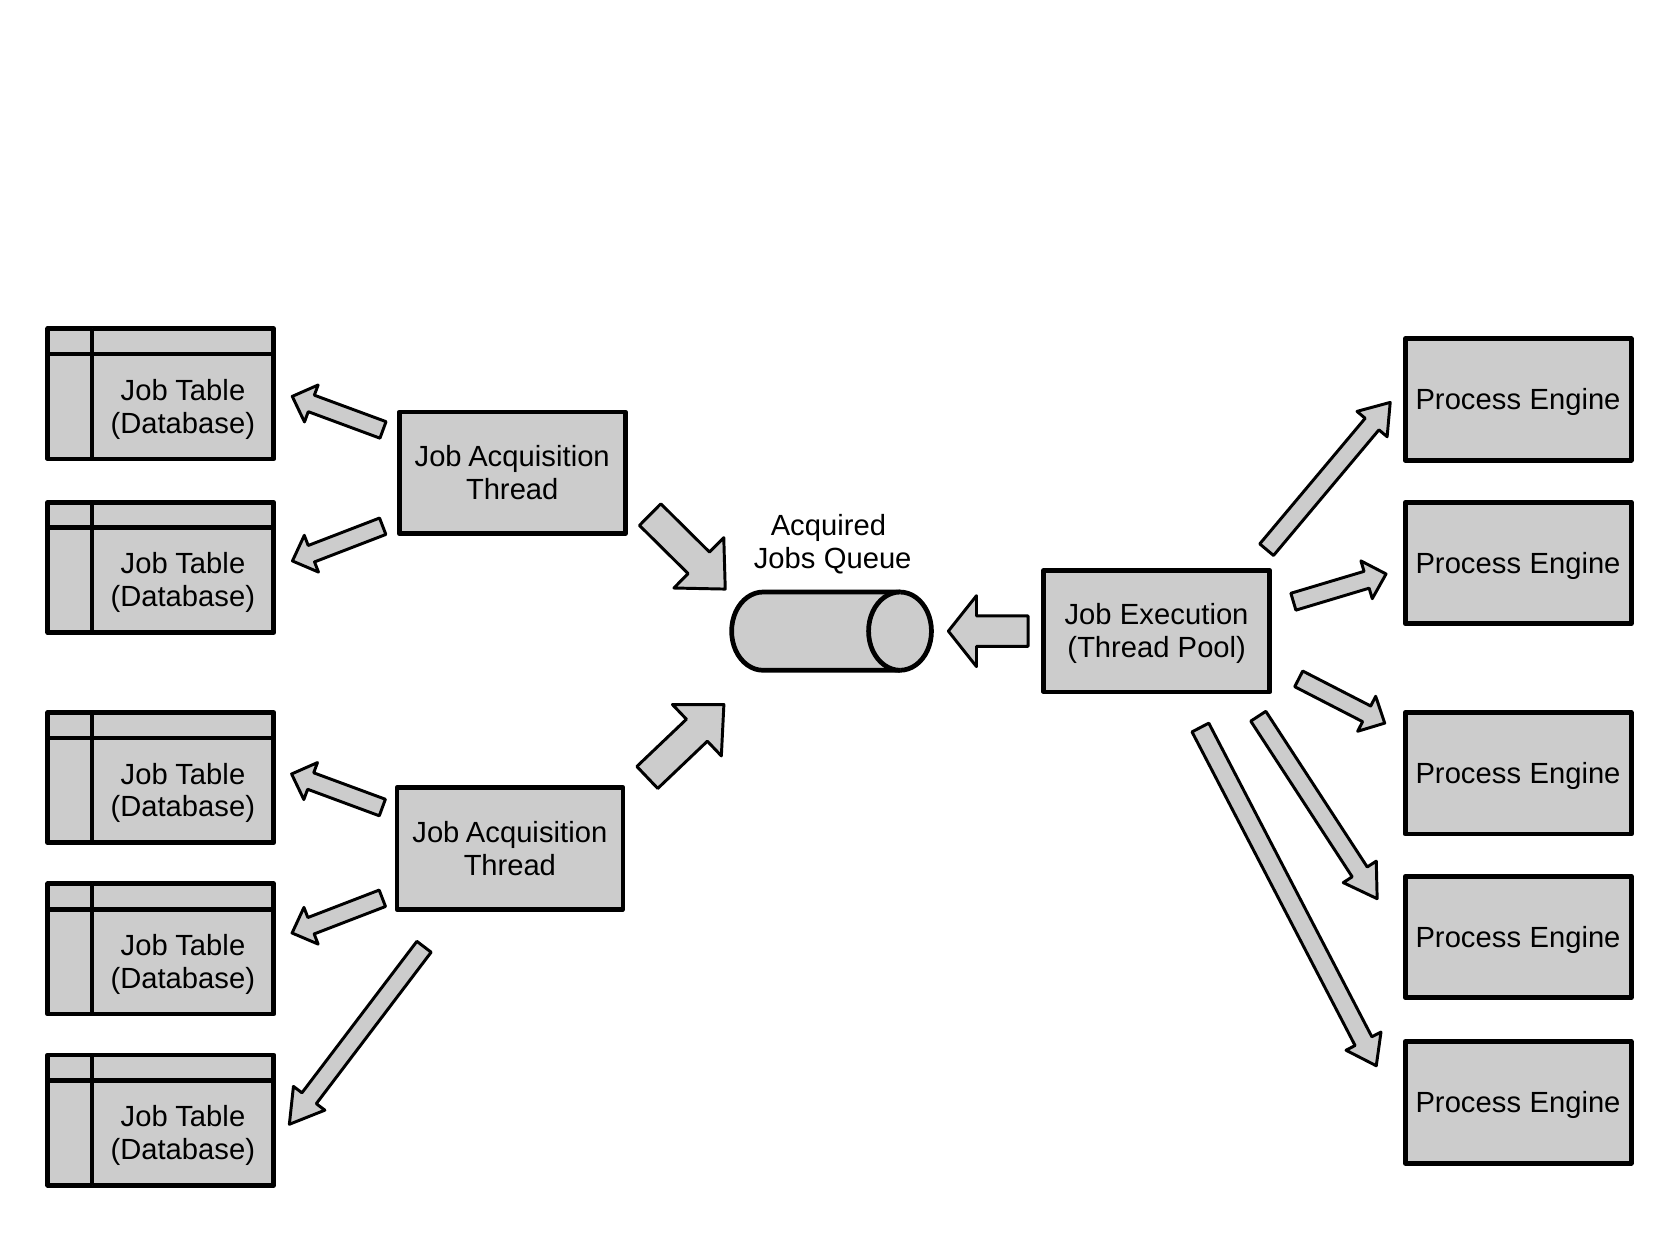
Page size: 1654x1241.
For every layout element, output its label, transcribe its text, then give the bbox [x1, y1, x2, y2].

text_box [292, 518, 386, 573]
text_box Job Execution (Thread Pool) [1043, 570, 1270, 692]
text_box Process Engine [1405, 712, 1632, 835]
text_box Job Table (Database) [47, 1054, 274, 1186]
text_box [292, 890, 386, 945]
text_box Process Engine [1405, 1041, 1632, 1164]
text_box Job Acquisition Thread [397, 787, 623, 910]
text_box Job Acquisition Thread [399, 412, 626, 534]
text_box Job Table (Database) [47, 883, 274, 1015]
text_box Process Engine [1405, 502, 1632, 624]
text_box [639, 503, 726, 590]
text_box [1290, 560, 1387, 611]
text_box [289, 941, 432, 1125]
text_box [1250, 711, 1378, 899]
text_box [948, 595, 1029, 667]
text_box [1259, 402, 1391, 556]
text_box [636, 704, 724, 789]
text_box [291, 762, 386, 816]
text_box Process Engine [1405, 338, 1632, 461]
text_box [731, 592, 932, 671]
text_box Job Table (Database) [47, 712, 274, 843]
text_box Acquired Jobs Queue [631, 501, 1034, 583]
text_box Job Table (Database) [47, 328, 274, 459]
text_box [292, 384, 387, 439]
text_box Job Table (Database) [47, 502, 274, 633]
text_box Process Engine [1405, 876, 1632, 998]
text_box [1294, 671, 1385, 732]
text_box [1192, 723, 1382, 1066]
